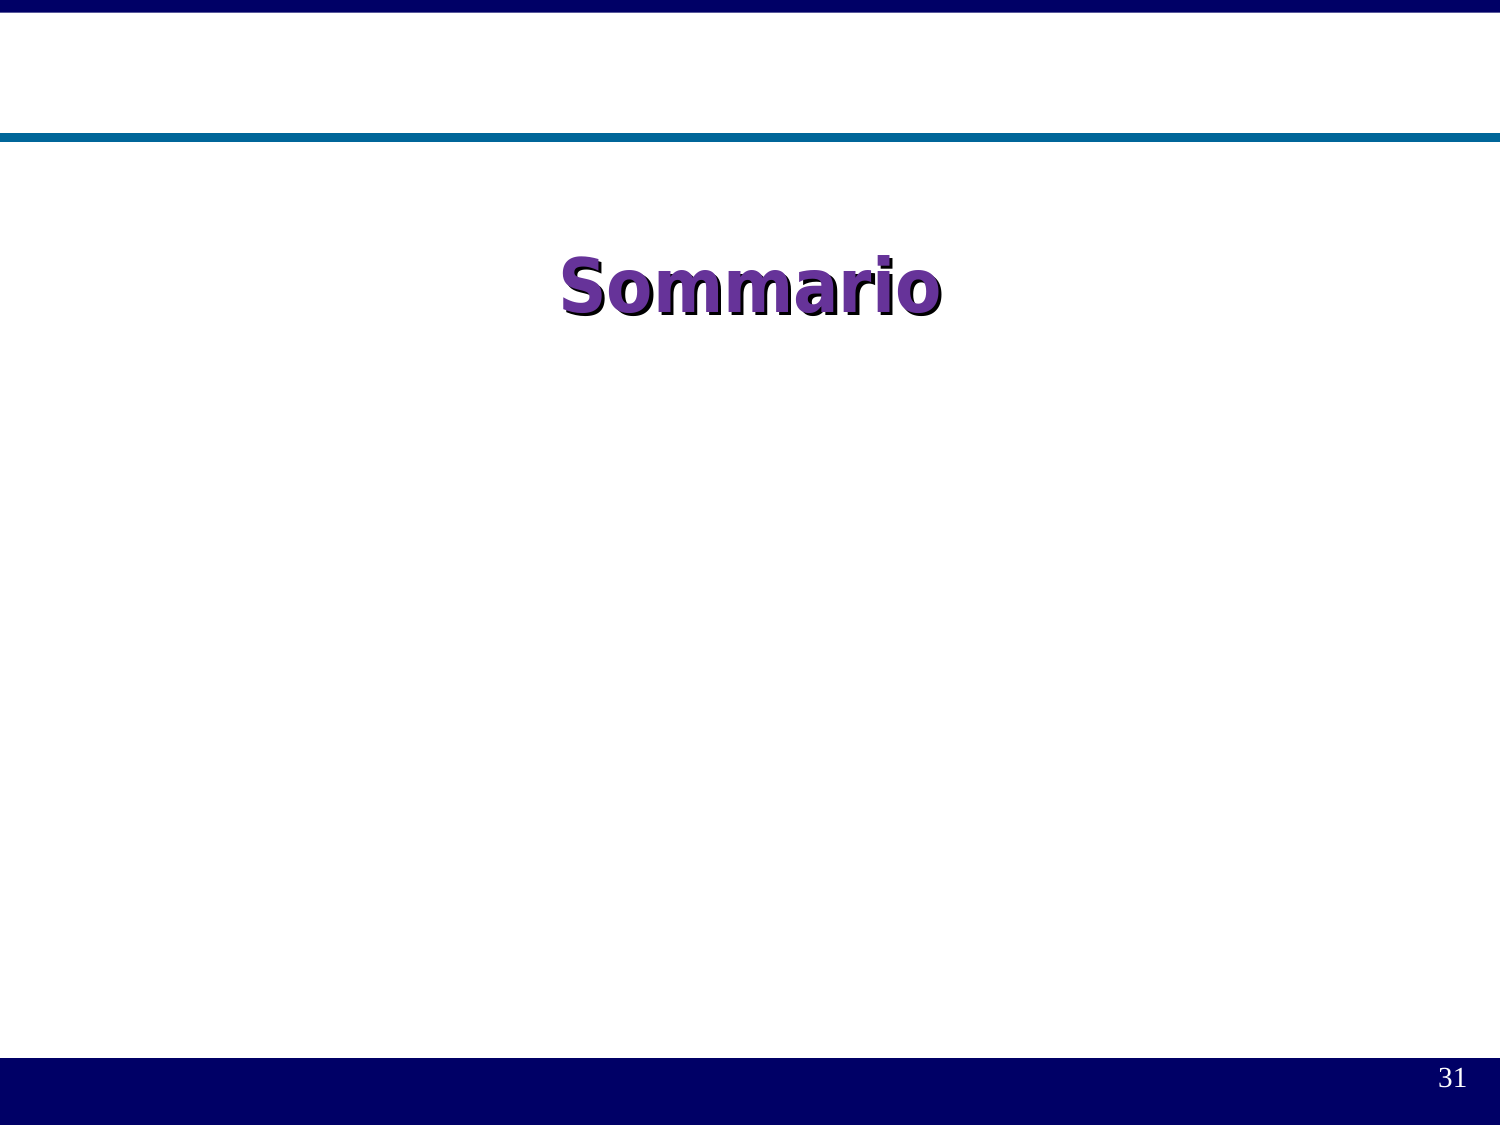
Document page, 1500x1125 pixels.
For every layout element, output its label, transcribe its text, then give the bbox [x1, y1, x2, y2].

subtitle Sommario [30, 0, 1471, 580]
